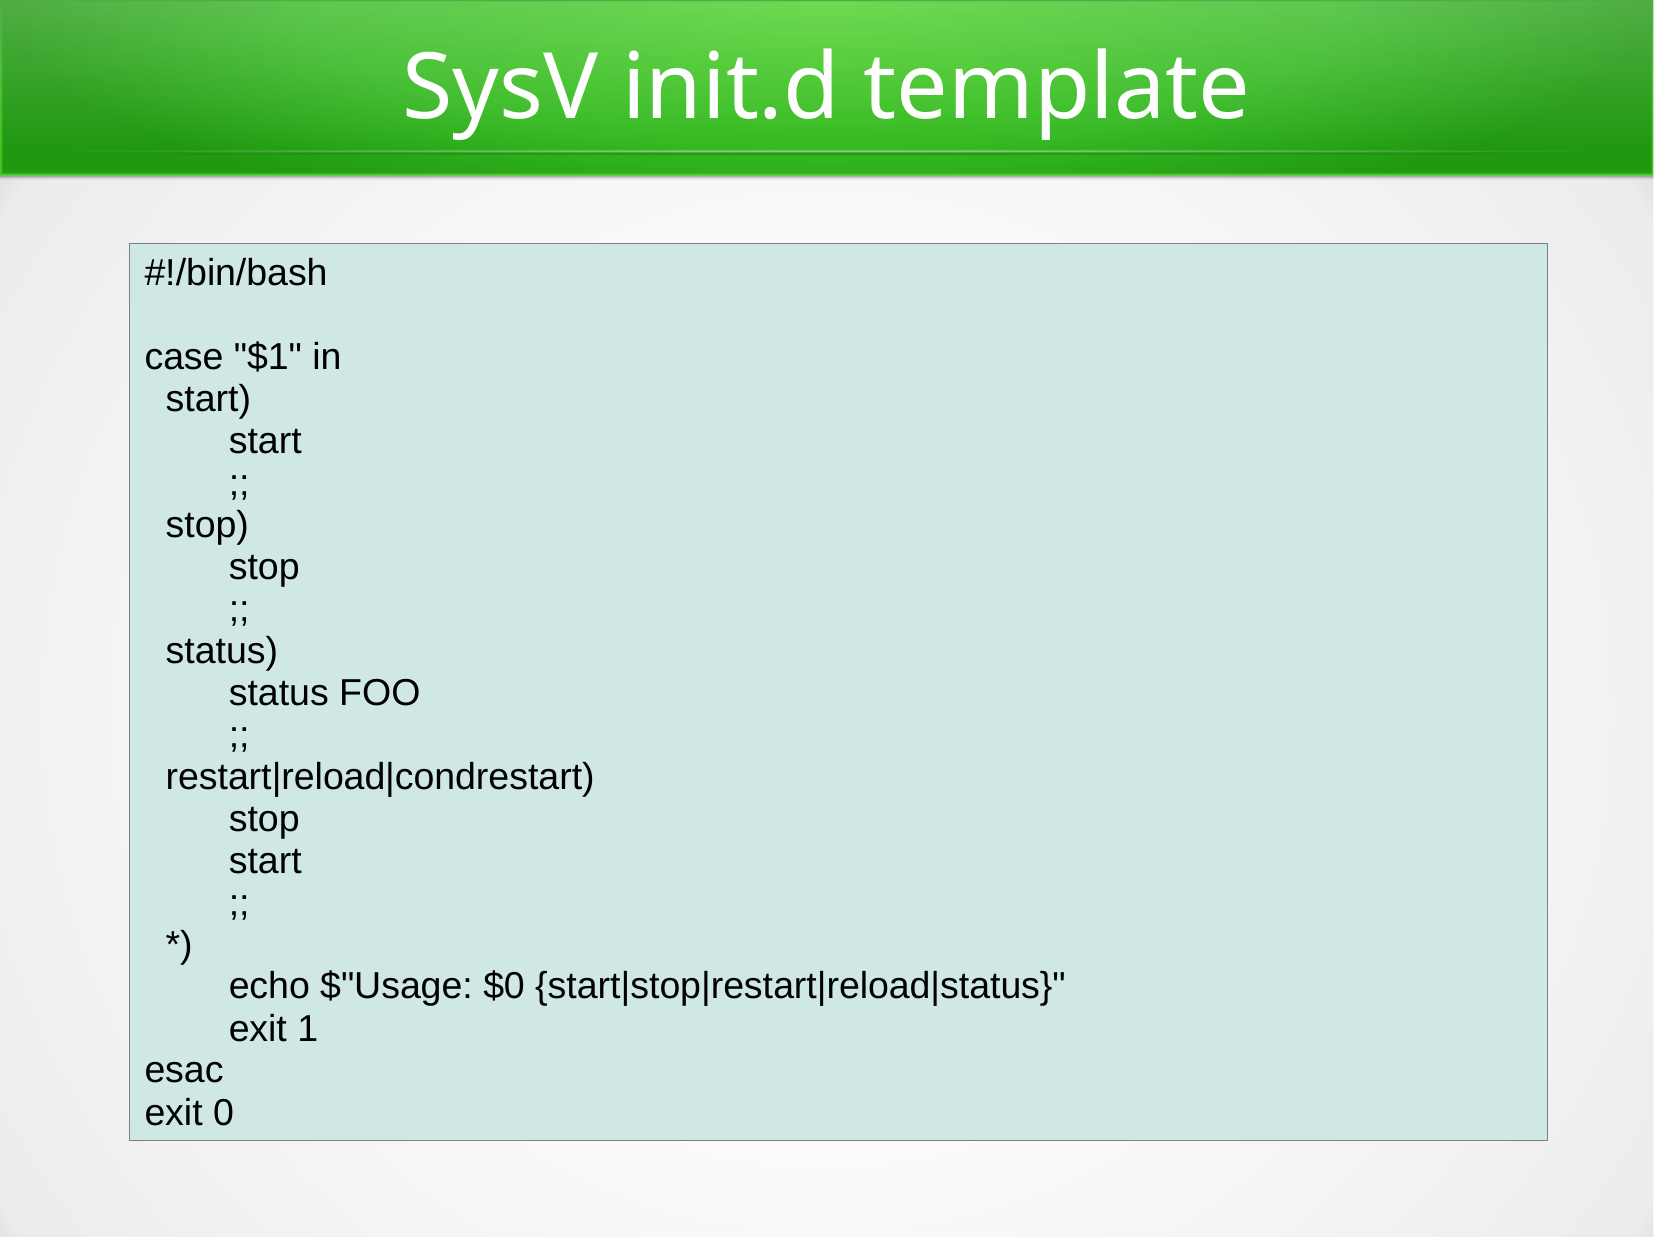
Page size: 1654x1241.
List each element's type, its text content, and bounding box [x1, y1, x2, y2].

text_box #!/bin/bash case "$1" in start) start ;; stop) stop ;; status) status FOO ;; restart|reload|condrestart) stop start ;; *) echo $"Usage: $0 {start|stop|restart|reload|status}" exit 1 esac exit 0 [129, 243, 1548, 1141]
picture [0, 0, 1654, 1237]
title SysV init.d template [82, 11, 1571, 154]
